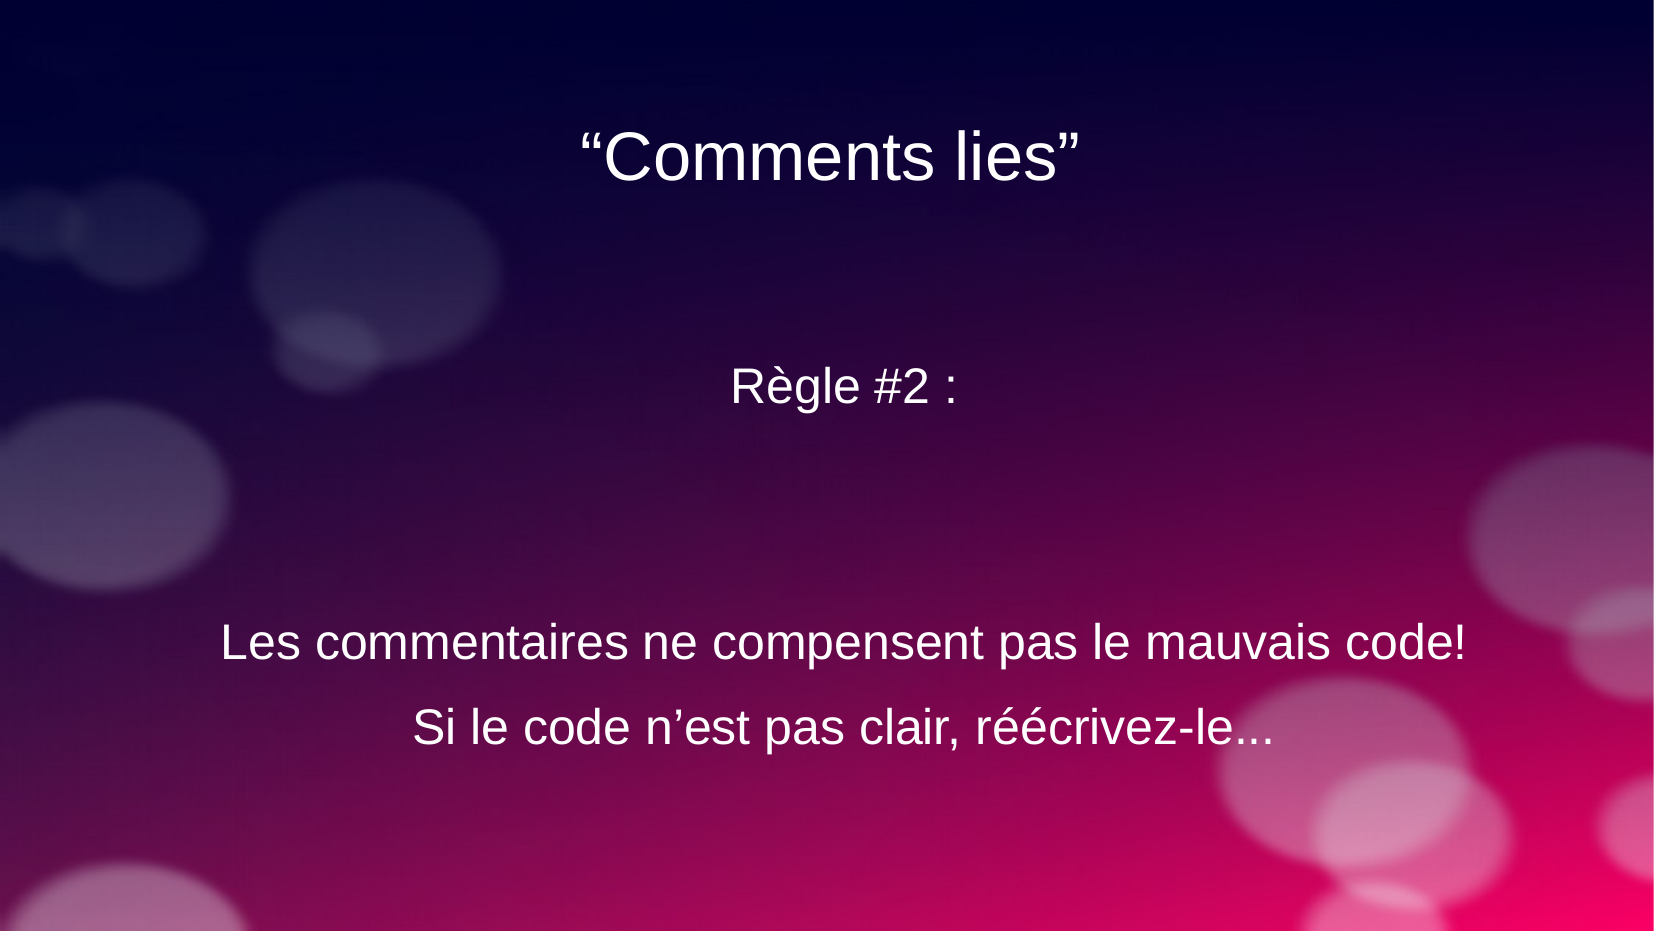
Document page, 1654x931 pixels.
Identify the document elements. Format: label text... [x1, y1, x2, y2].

title “Comments lies” [86, 78, 1576, 235]
picture [0, 0, 1654, 931]
subtitle Règle #2 : Les commentaires ne compensent pas le mauvais code! Si le code n’est pas clair, réécrivez-le... [82, 281, 1571, 833]
